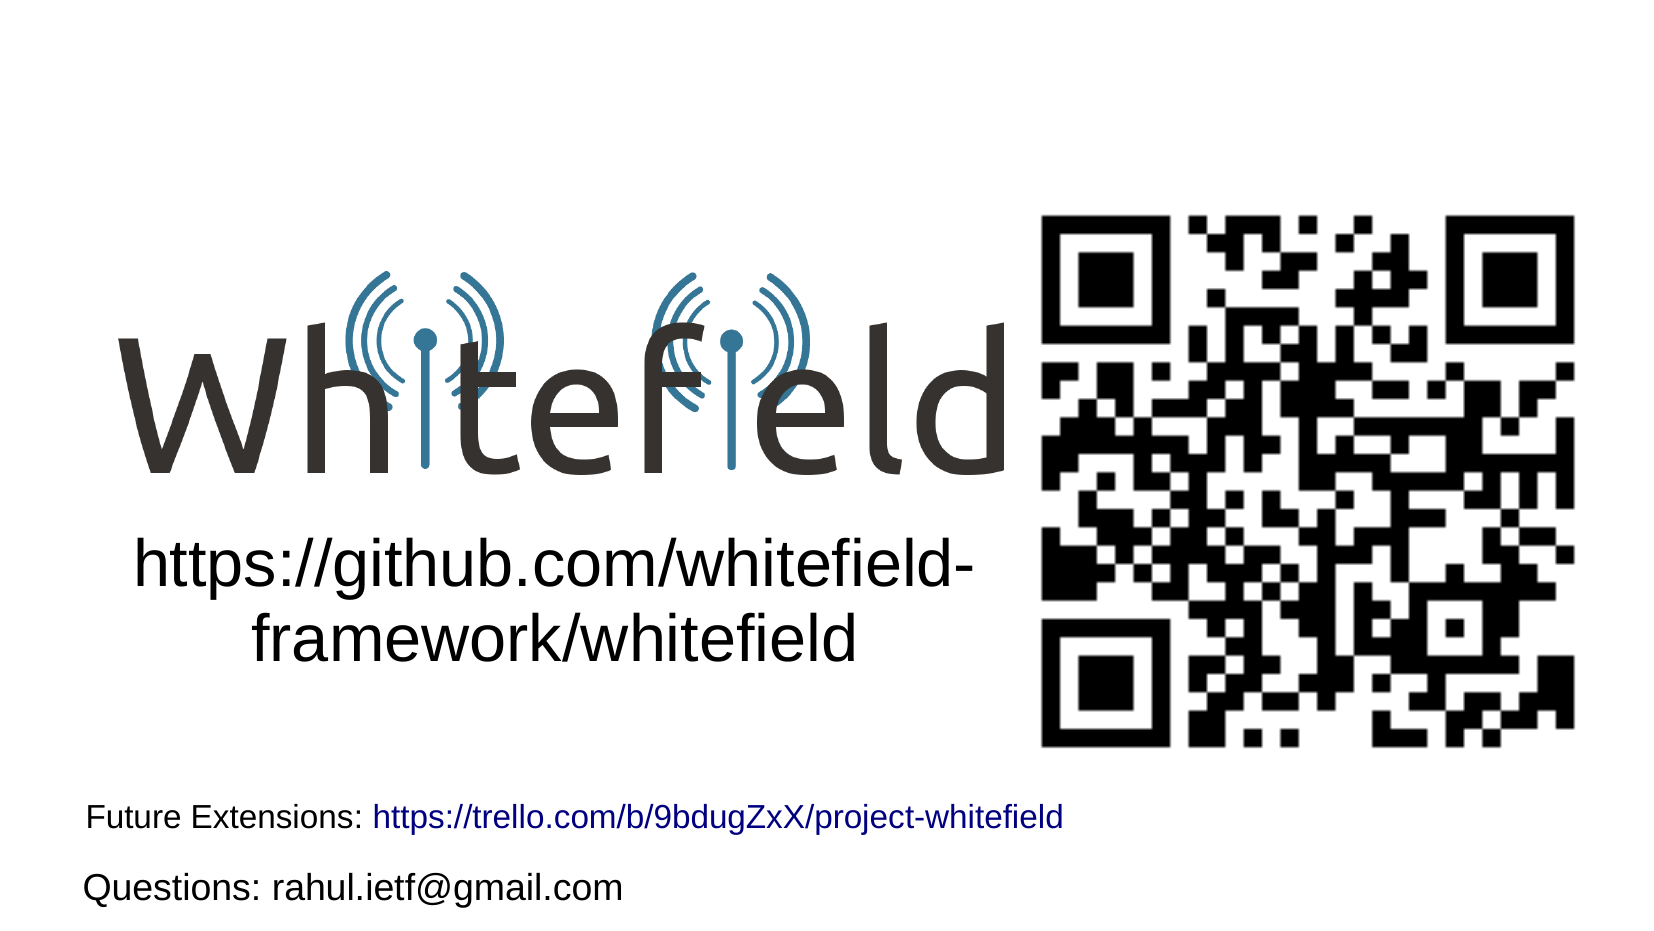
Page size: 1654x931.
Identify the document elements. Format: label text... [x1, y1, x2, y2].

text_box Future Extensions: https://trello.com/b/9bdugZxX/project-whitefield [70, 791, 1110, 858]
picture [118, 177, 1615, 788]
subtitle https://github.com/whitefield-framework/whitefield [94, 525, 1016, 676]
text_box Questions: rahul.ietf@gmail.com [67, 859, 742, 917]
